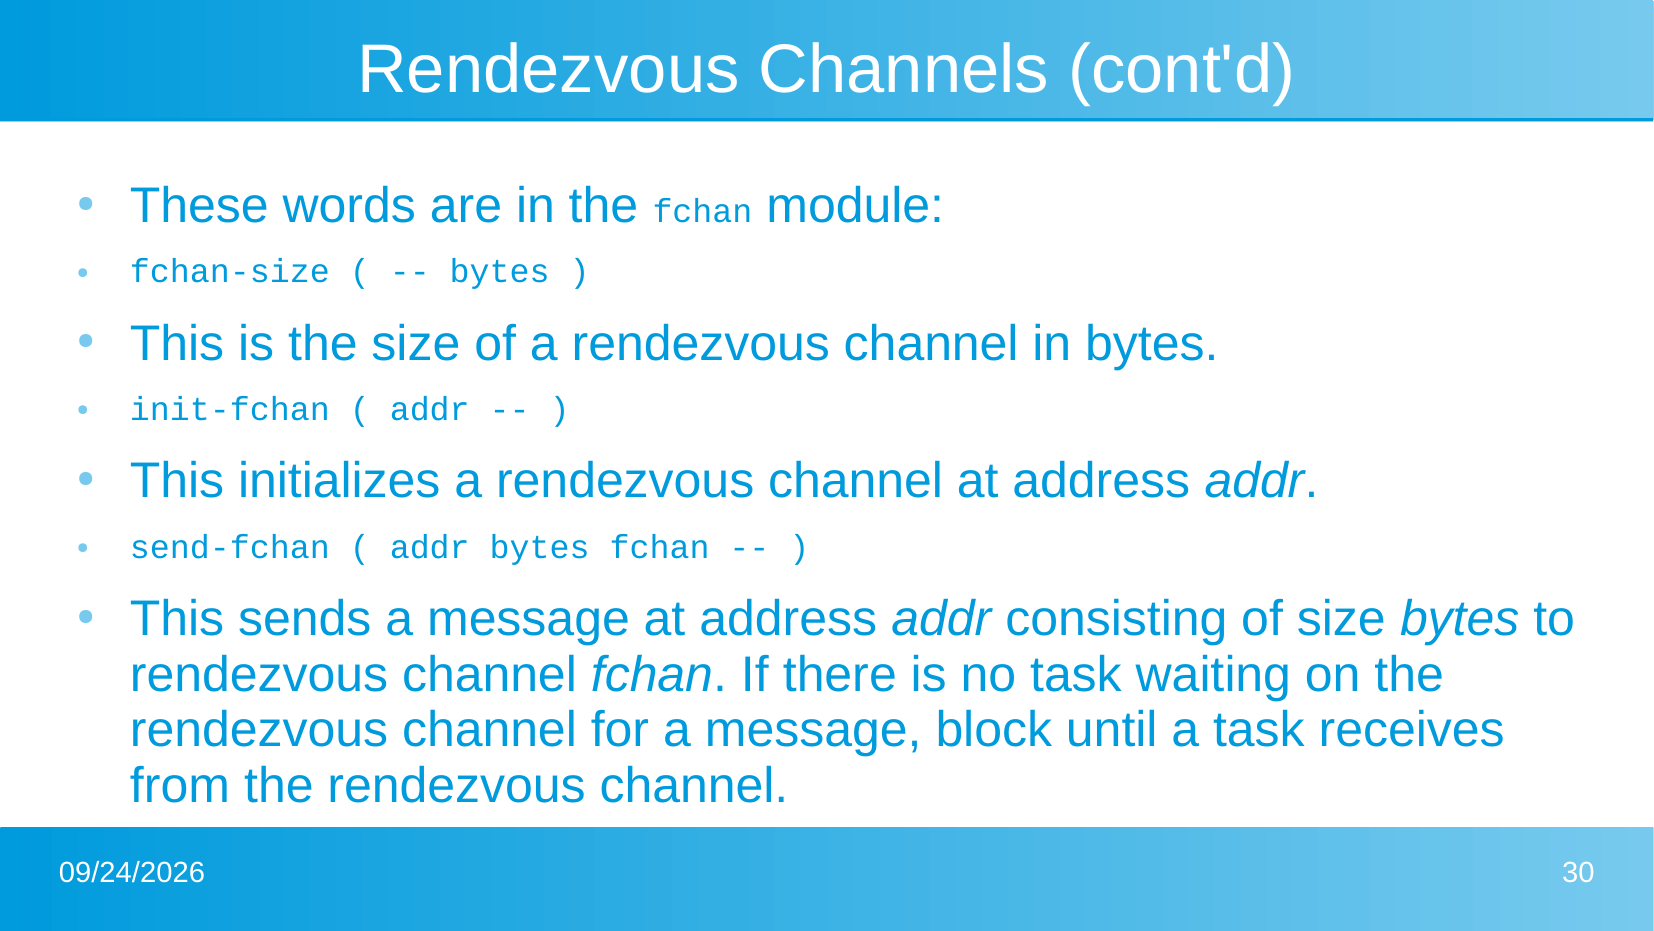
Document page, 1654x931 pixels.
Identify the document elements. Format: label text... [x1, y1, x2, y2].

list These words are in the fchan module: fchan-size ( -- bytes ) This is the size of a rendezvous channel in bytes. init-fchan ( addr -- ) This initializes a rendezvous channel at address addr. send-fchan ( addr bytes fchan -- ) This sends a message at address addr consisting of size bytes to rendezvous channel fchan. If there is no task waiting on the rendezvous channel for a message, block until a task receives from the rendezvous channel. [59, 177, 1595, 768]
title Rendezvous Channels (cont'd) [59, 29, 1595, 108]
